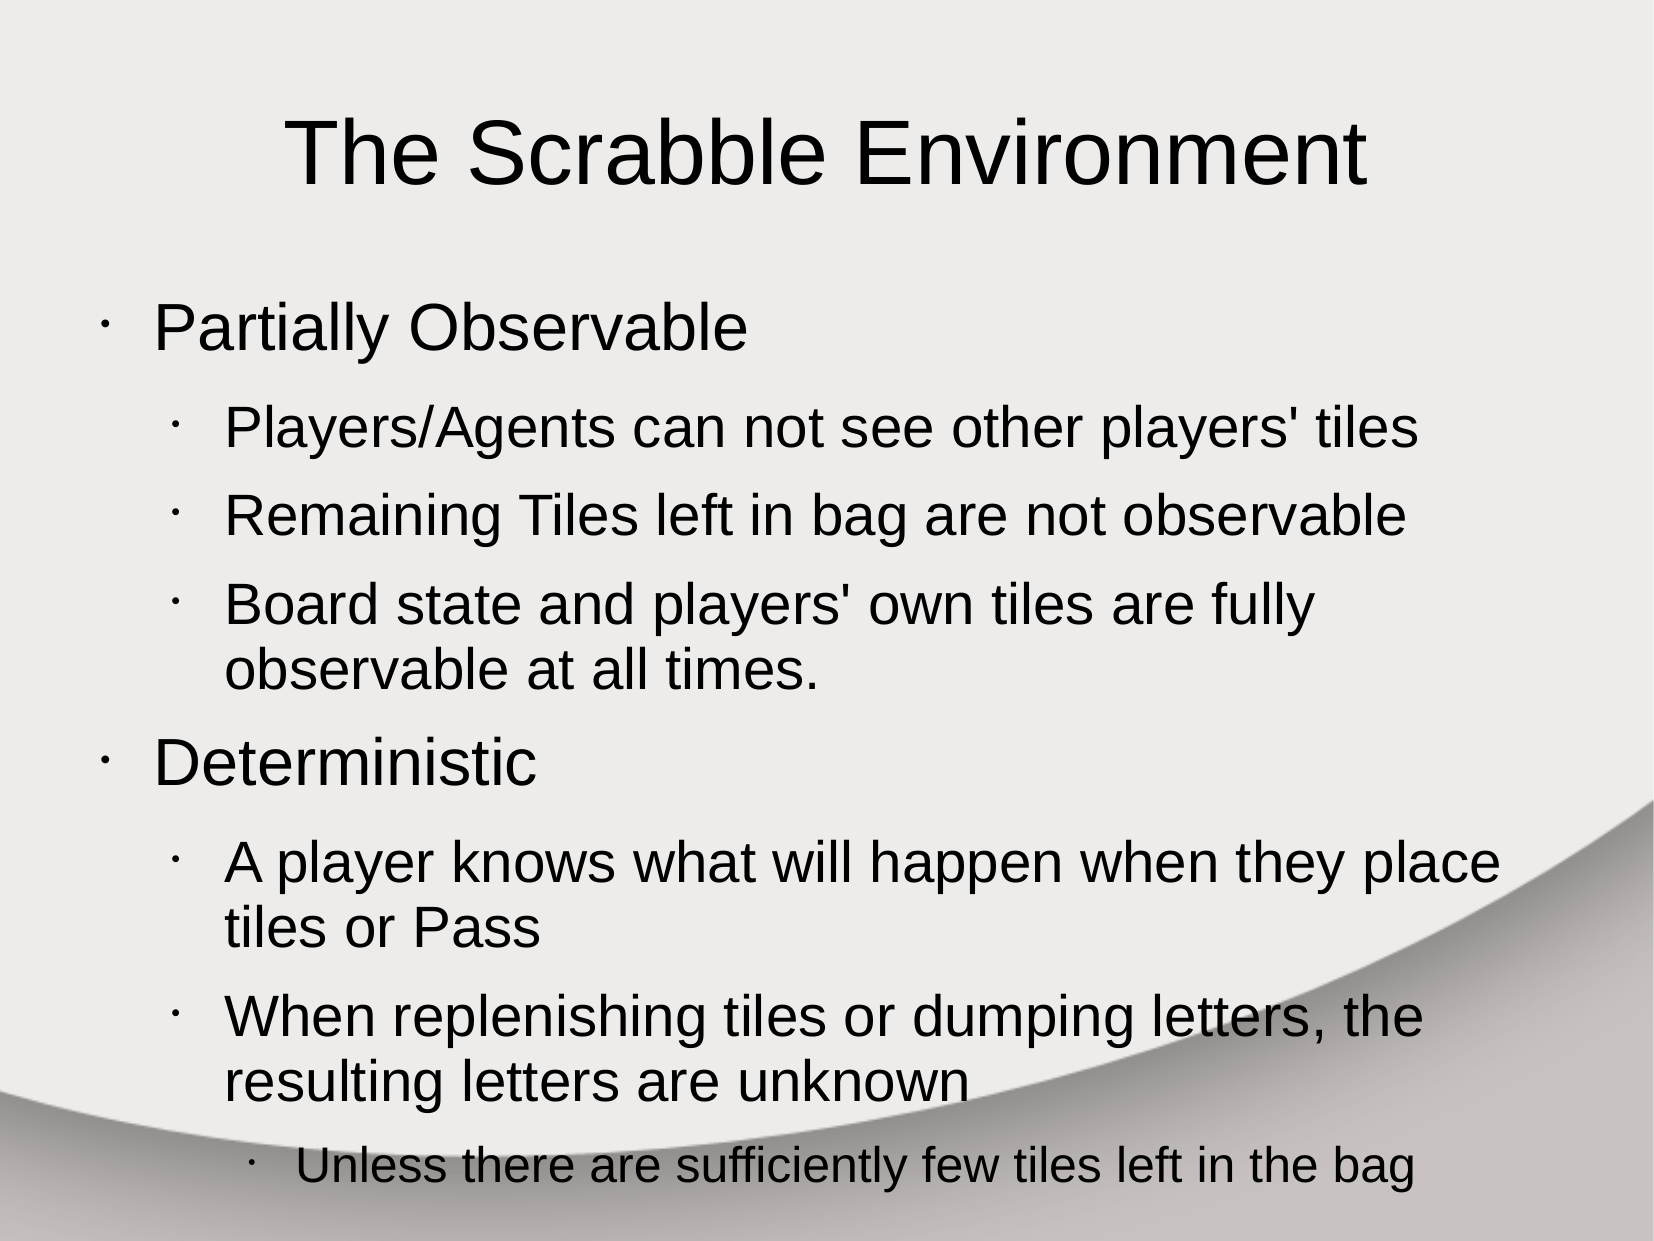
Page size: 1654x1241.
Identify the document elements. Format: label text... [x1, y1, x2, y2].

picture [0, 0, 1654, 1241]
list Partially Observable Players/Agents can not see other players' tiles Remaining Tiles left in bag are not observable Board state and players' own tiles are fully observable at all times. Deterministic A player knows what will happen when they place tiles or Pass When replenishing tiles or dumping letters, the resulting letters are unknown Unless there are sufficiently few tiles left in the bag [82, 290, 1571, 1191]
title The Scrabble Environment [82, 56, 1571, 250]
